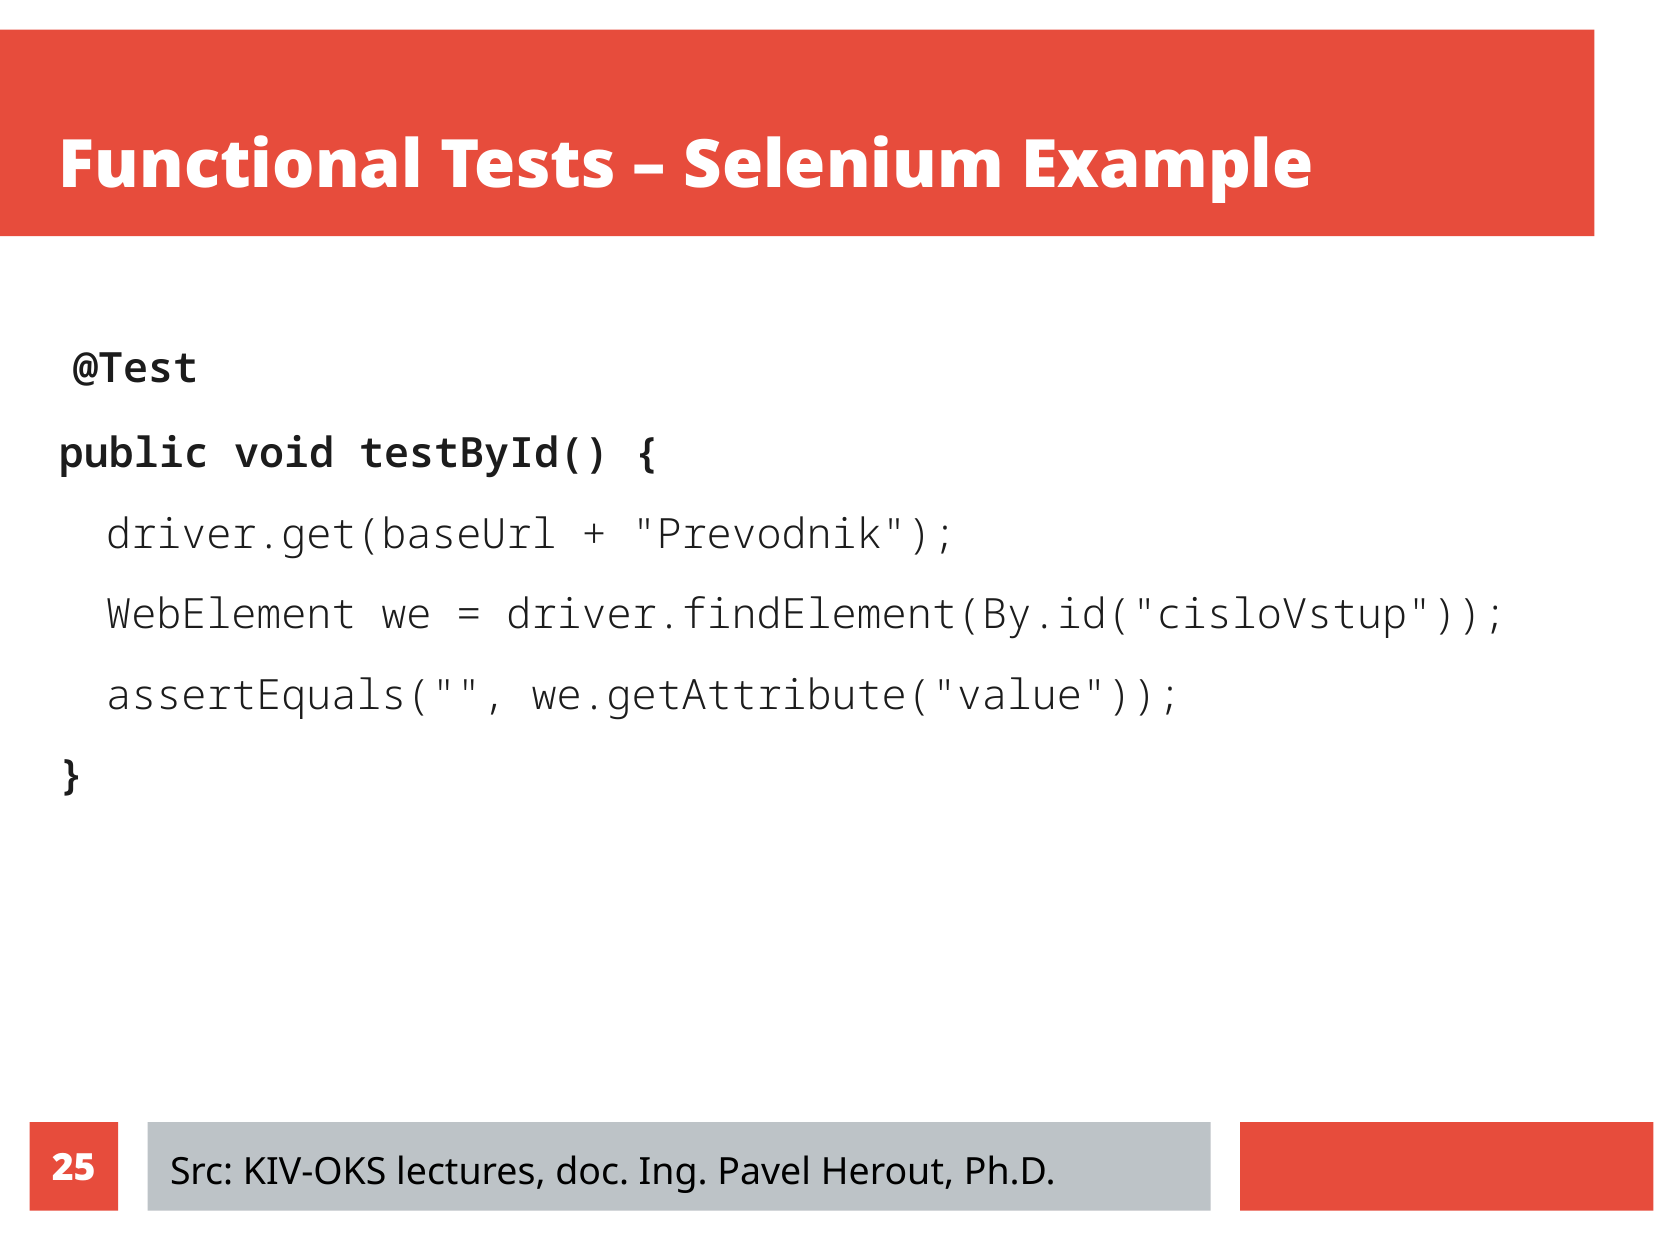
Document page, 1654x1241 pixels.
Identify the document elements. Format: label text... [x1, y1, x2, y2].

title Functional Tests – Selenium Example [59, 59, 1595, 207]
list @Test public void testById() { driver.get(baseUrl + "Prevodnik"); WebElement we = driver.findElement(By.id("cisloVstup")); assertEquals("", we.getAttribute("value")); } [59, 324, 1565, 1093]
text_box Src: KIV-OKS lectures, doc. Ing. Pavel Herout, Ph.D. [155, 1137, 1619, 1200]
